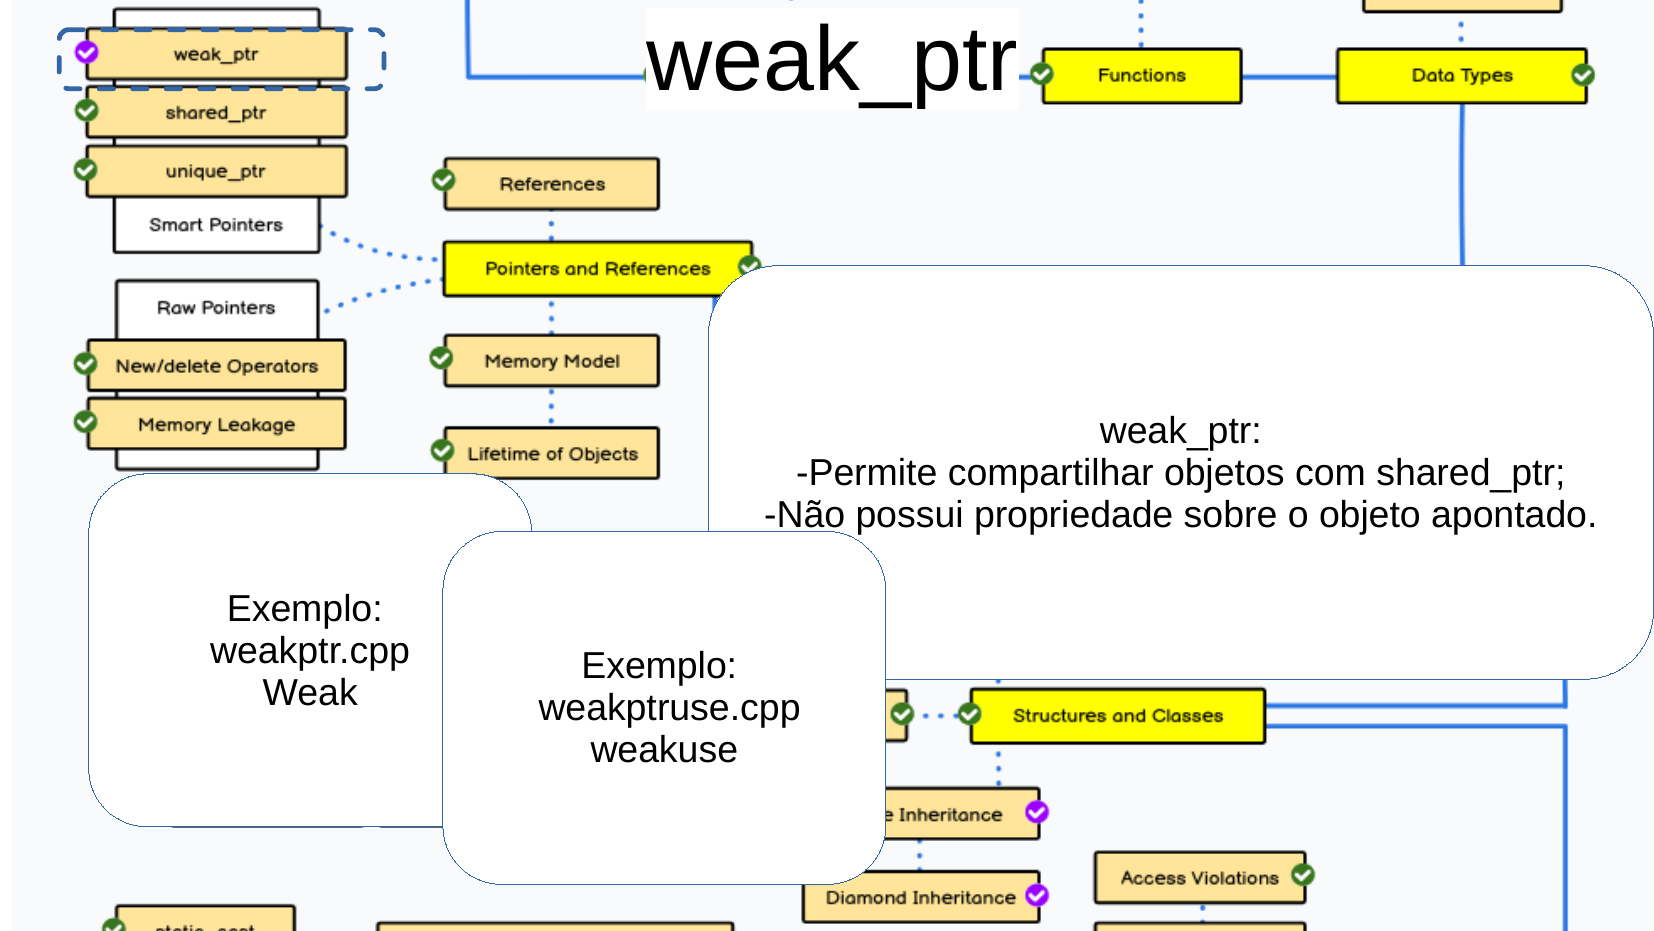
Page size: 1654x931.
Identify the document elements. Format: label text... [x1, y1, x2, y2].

title weak_ptr [88, 0, 1577, 119]
text_box Exemplo: weakptruse.cpp weakuse [442, 531, 886, 885]
text_box weak_ptr: -Permite compartilhar objetos com shared_ptr; -Não possui propriedade sobre o objeto apontado. [708, 265, 1654, 680]
text_box Exemplo: weakptr.cpp Weak [88, 473, 532, 827]
picture [12, 0, 1654, 931]
